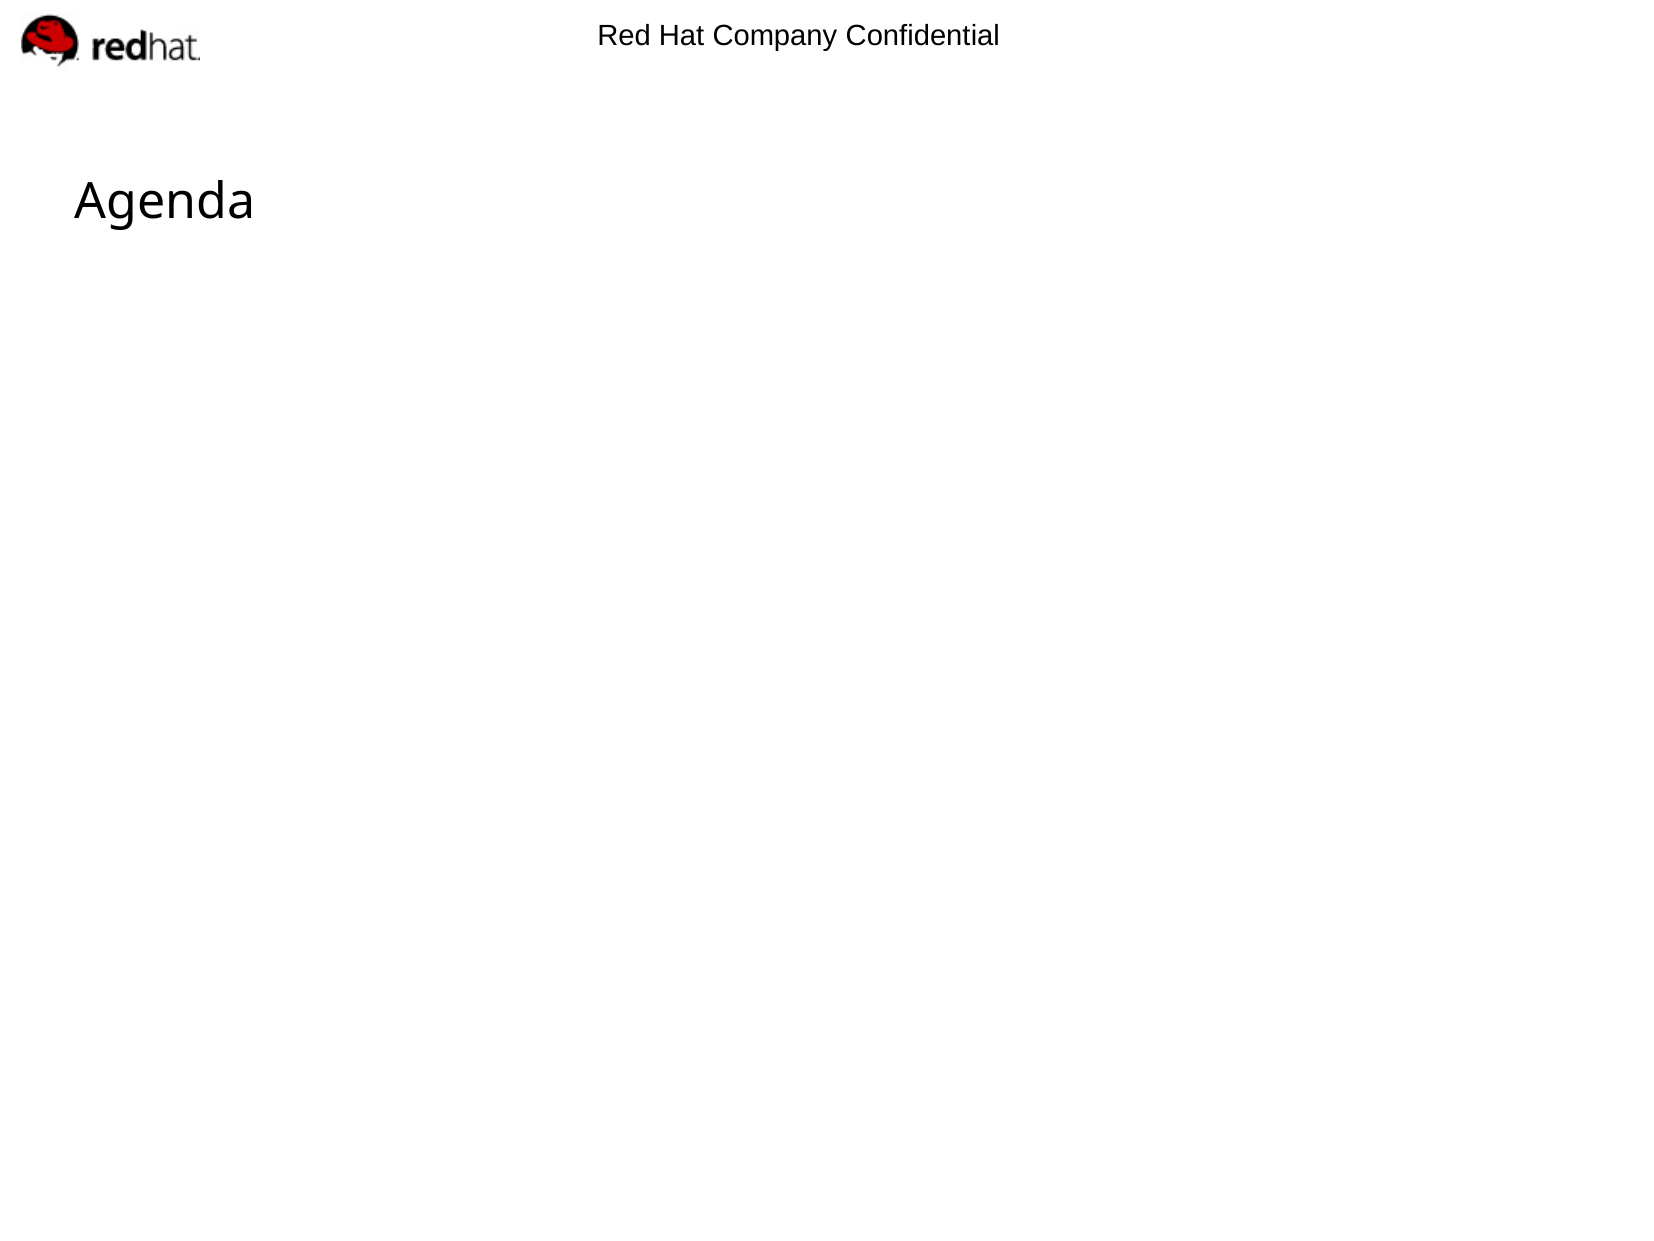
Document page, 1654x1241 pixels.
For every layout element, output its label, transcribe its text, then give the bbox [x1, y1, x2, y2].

title Agenda [74, 140, 1506, 259]
picture [20, 13, 200, 74]
